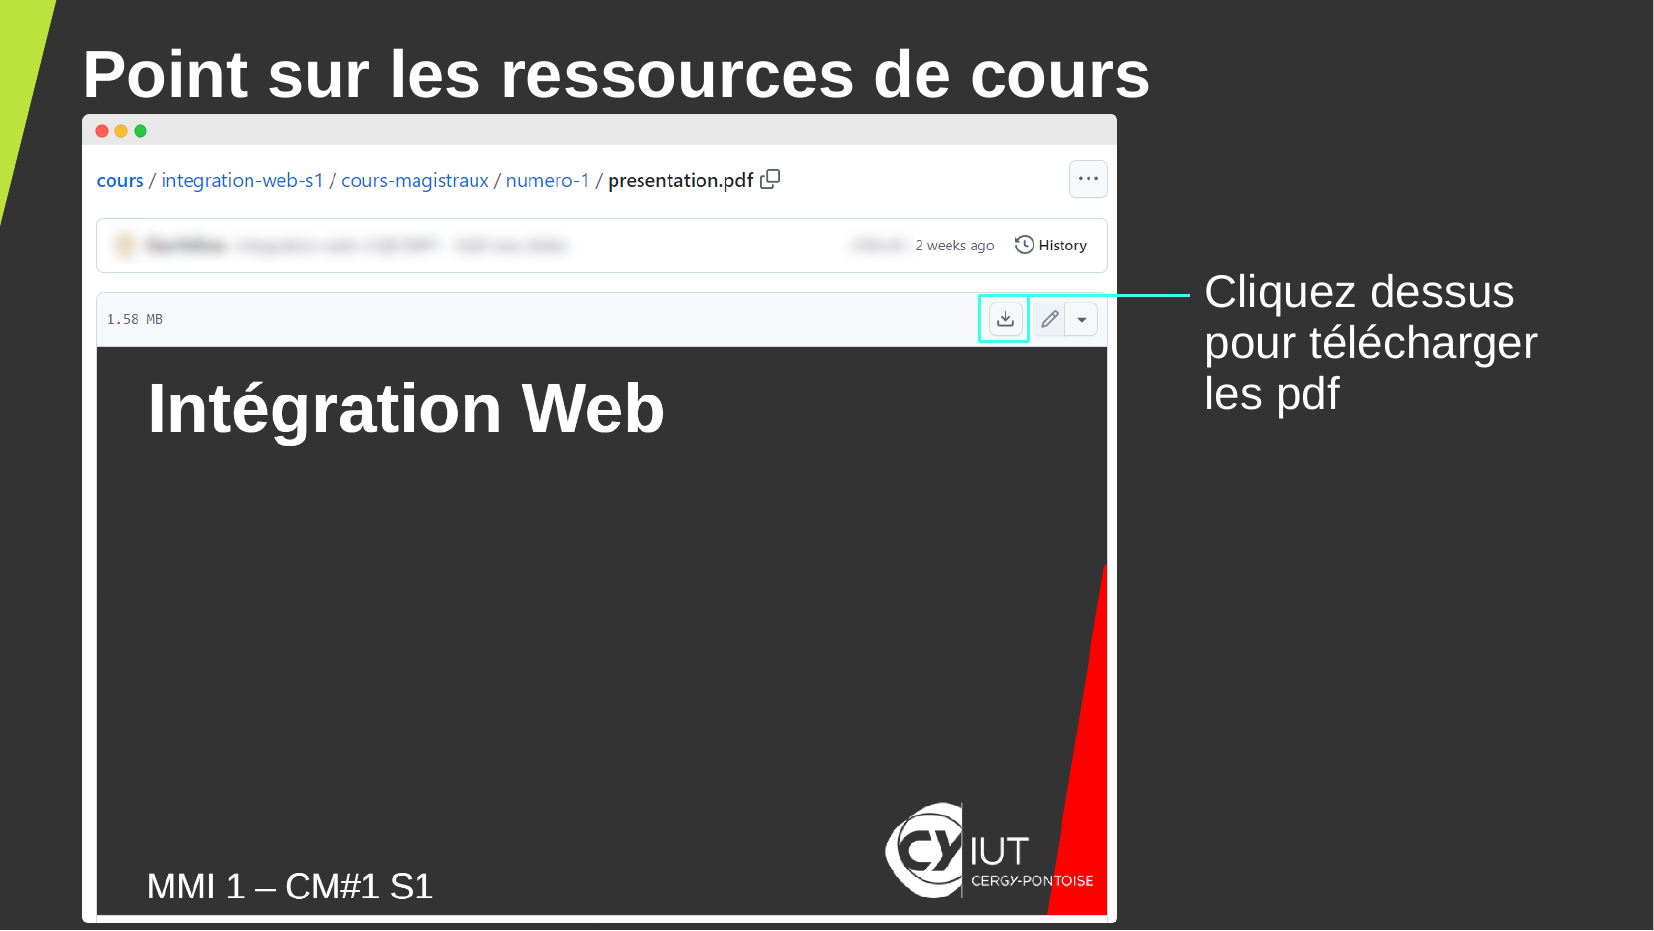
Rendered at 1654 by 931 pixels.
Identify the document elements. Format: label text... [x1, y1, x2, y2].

picture [82, 122, 1117, 923]
title Cliquez dessus pour télécharger les pdf [1204, 265, 1607, 432]
title Point sur les ressources de cours [82, 37, 1571, 122]
picture [981, 297, 1027, 340]
text_box [0, 0, 57, 227]
